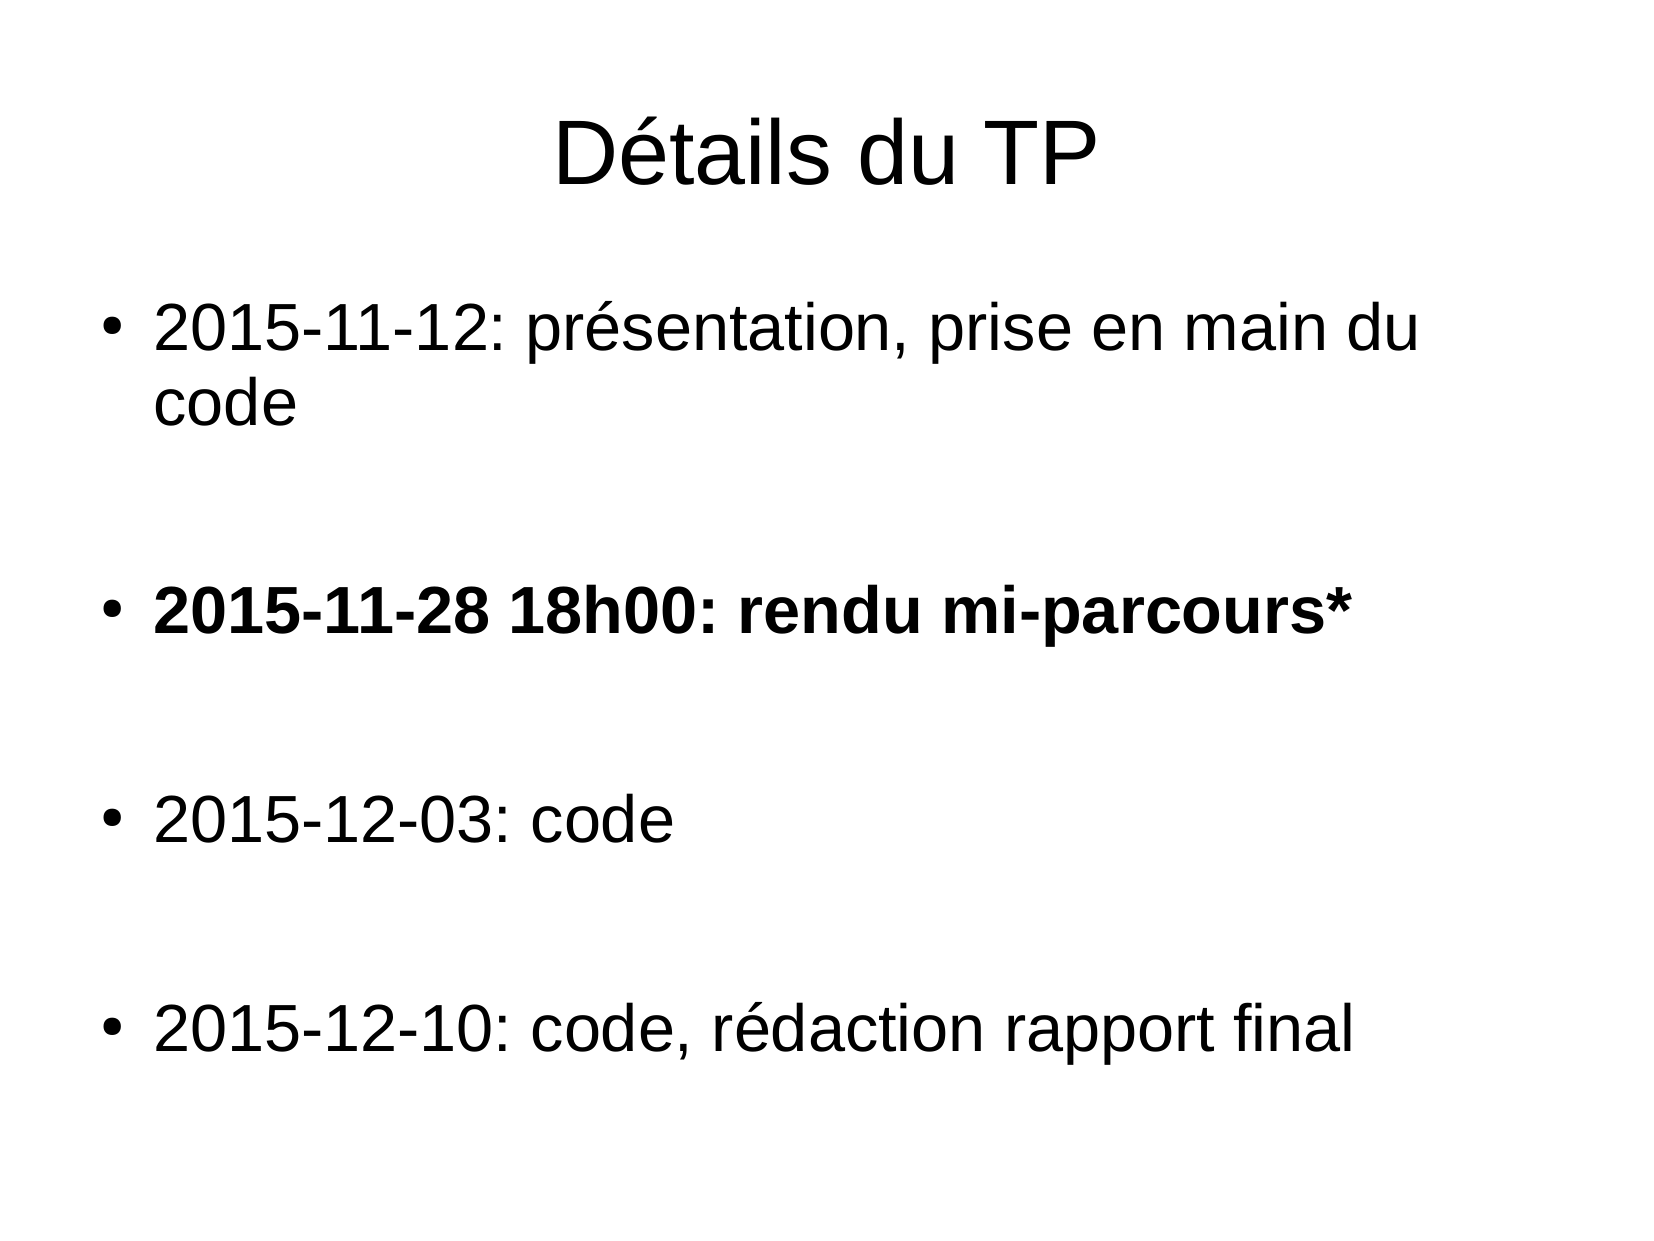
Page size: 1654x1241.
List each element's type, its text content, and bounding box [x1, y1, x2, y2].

title Détails du TP [82, 49, 1571, 257]
list 2015-11-12: présentation, prise en main du code 2015-11-28 18h00: rendu mi-parcours* 2015-12-03: code 2015-12-10: code, rédaction rapport final [82, 290, 1571, 1186]
